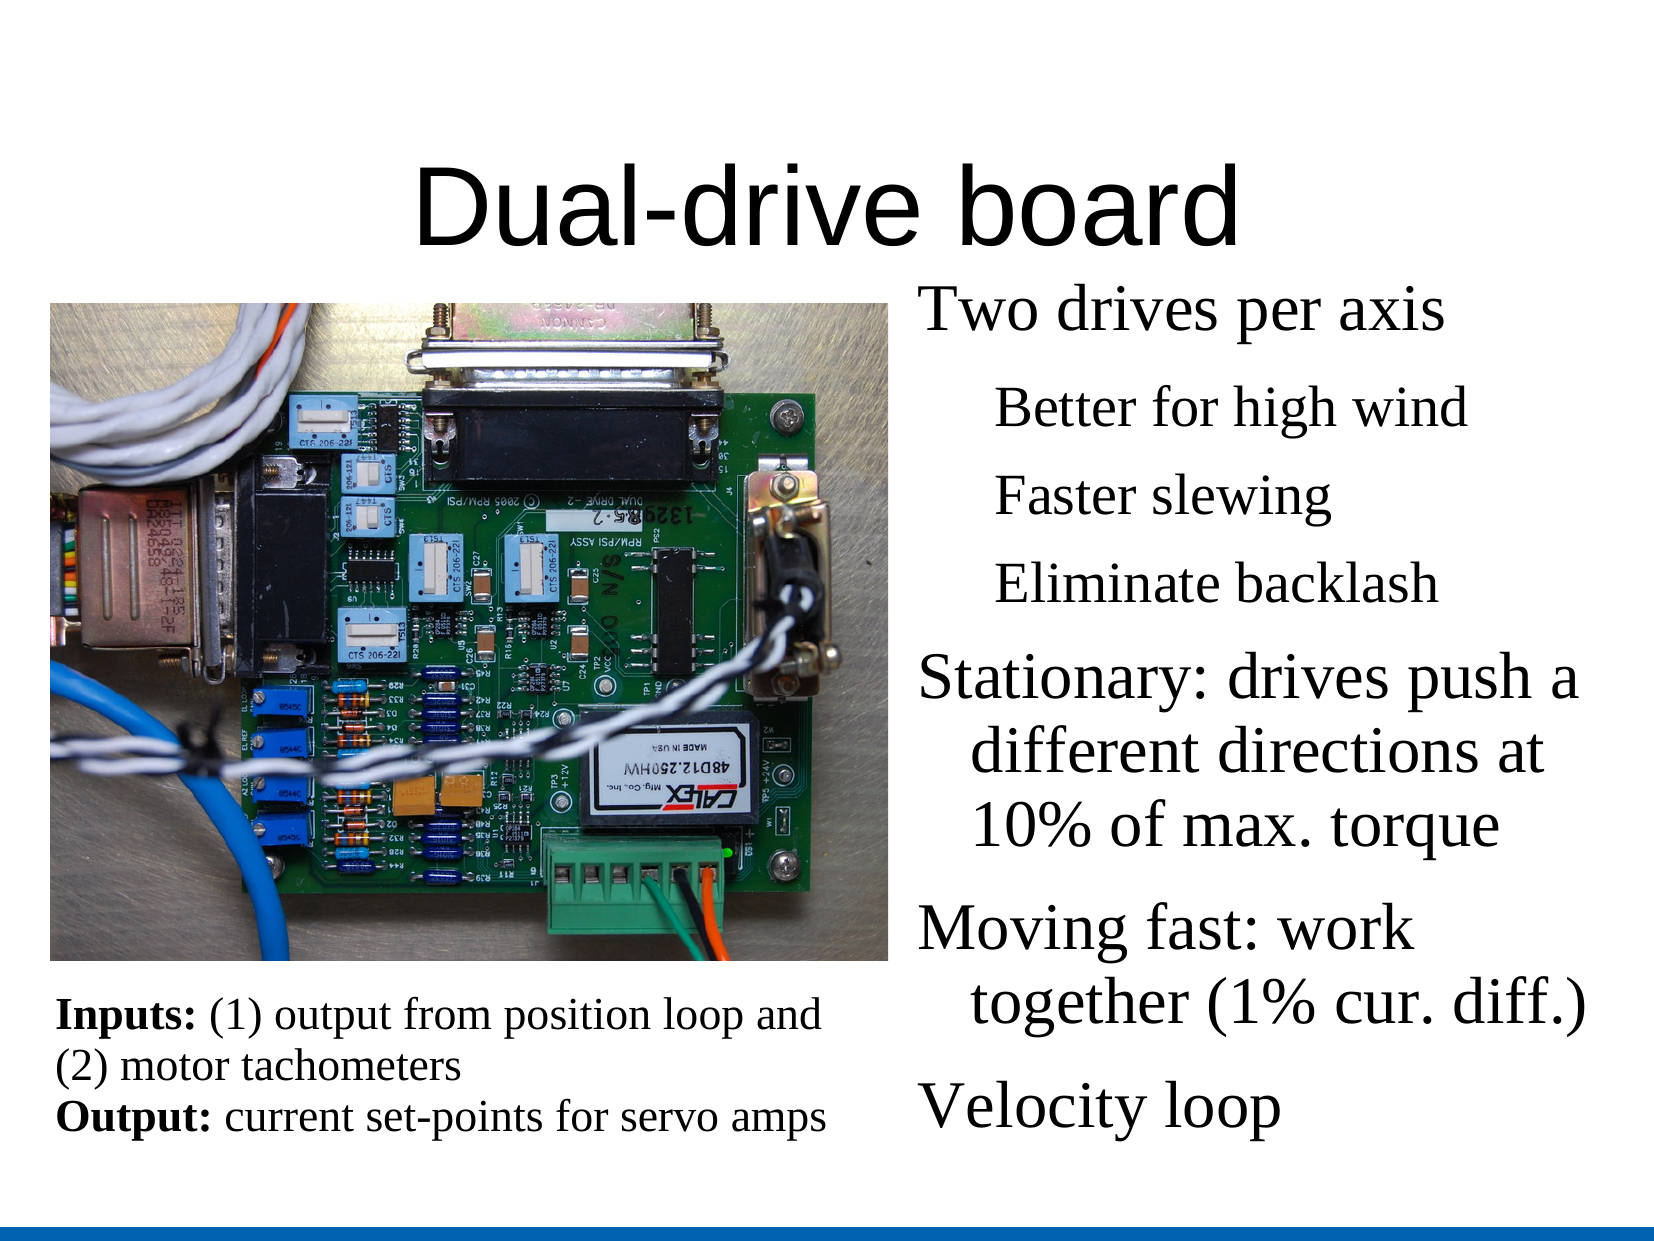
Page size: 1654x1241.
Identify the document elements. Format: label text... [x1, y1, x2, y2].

text_box Inputs: (1) output from position loop and (2) motor tachometers Output: current set-points for servo amps [55, 988, 881, 1177]
picture [50, 303, 889, 961]
list Two drives per axis Better for high wind Faster slewing Eliminate backlash Stationary: drives push a different directions at 10% of max. torque Moving fast: work together (1% cur. diff.) Velocity loop [900, 270, 1613, 1208]
title Dual-drive board [121, 102, 1533, 311]
